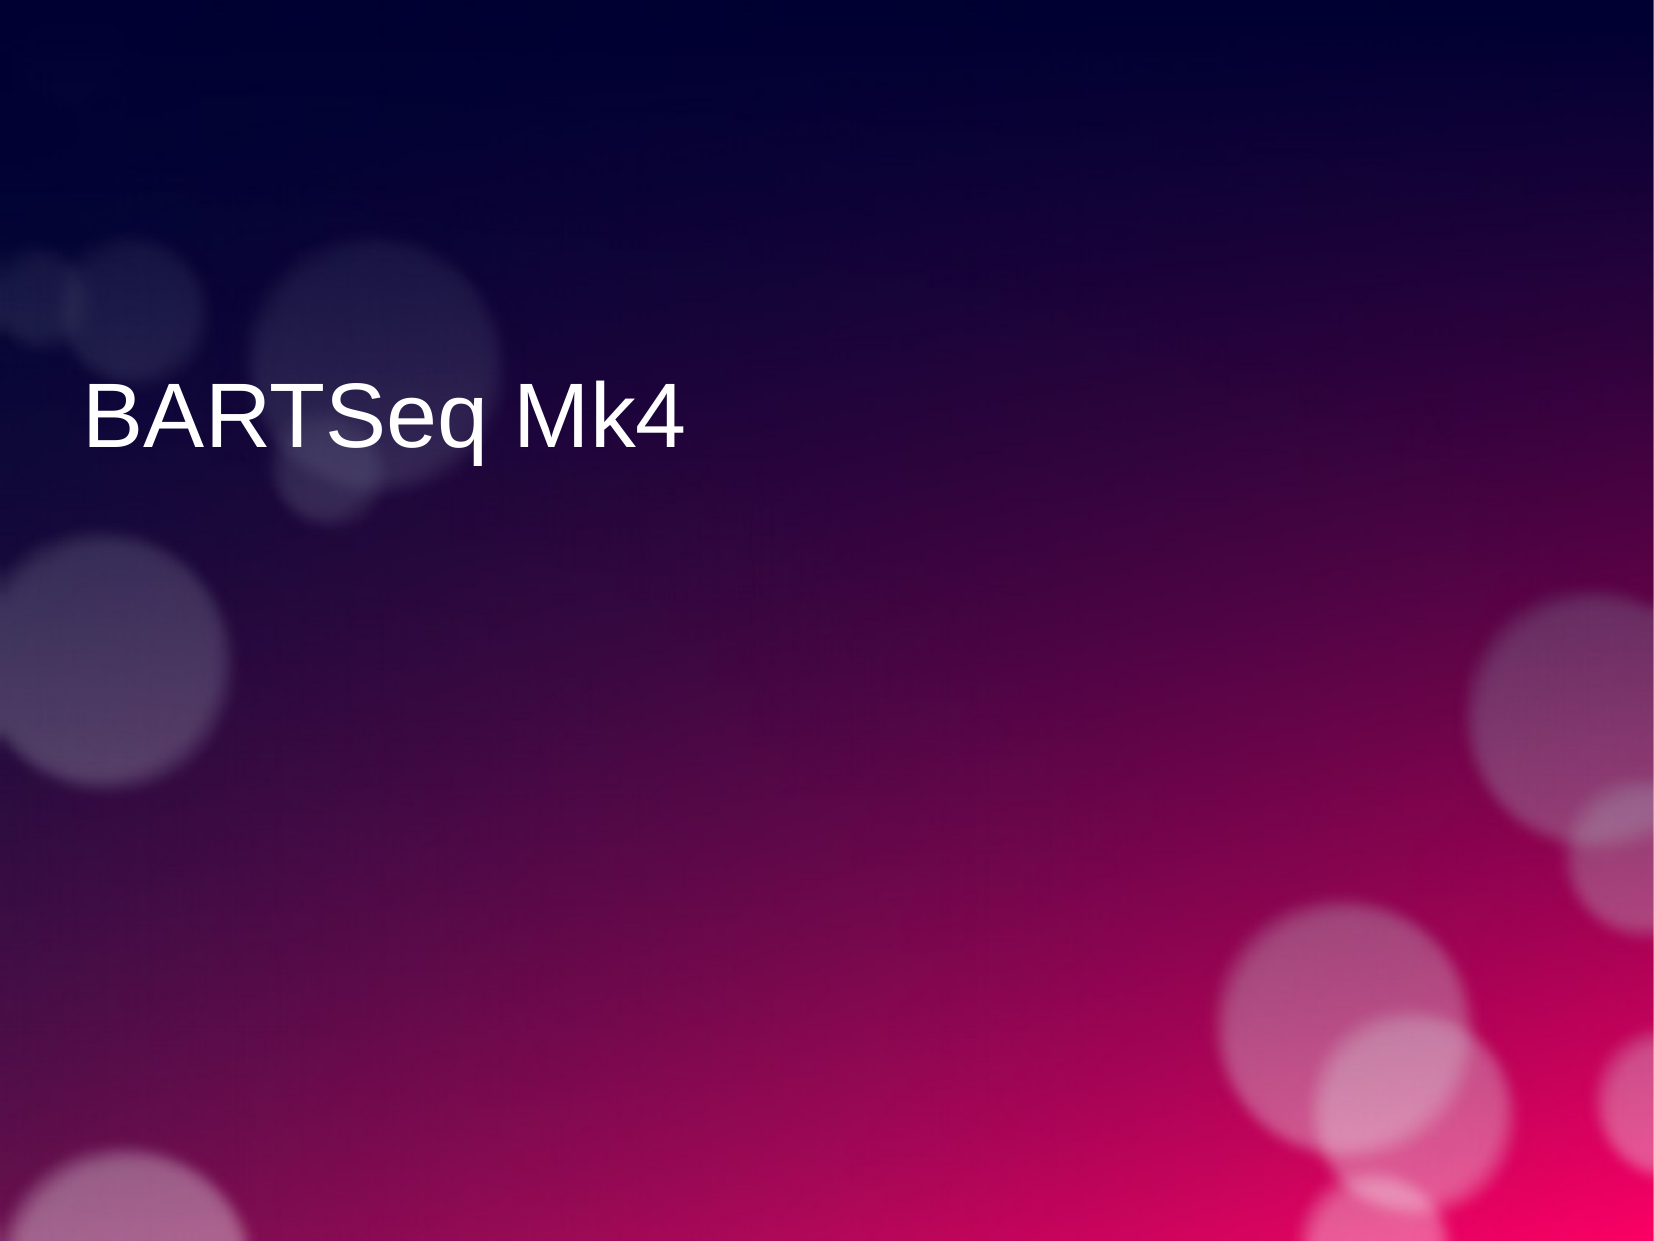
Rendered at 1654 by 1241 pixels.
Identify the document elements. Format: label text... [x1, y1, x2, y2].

title BARTSeq Mk4 [82, 312, 1571, 520]
picture [0, 0, 1654, 1241]
